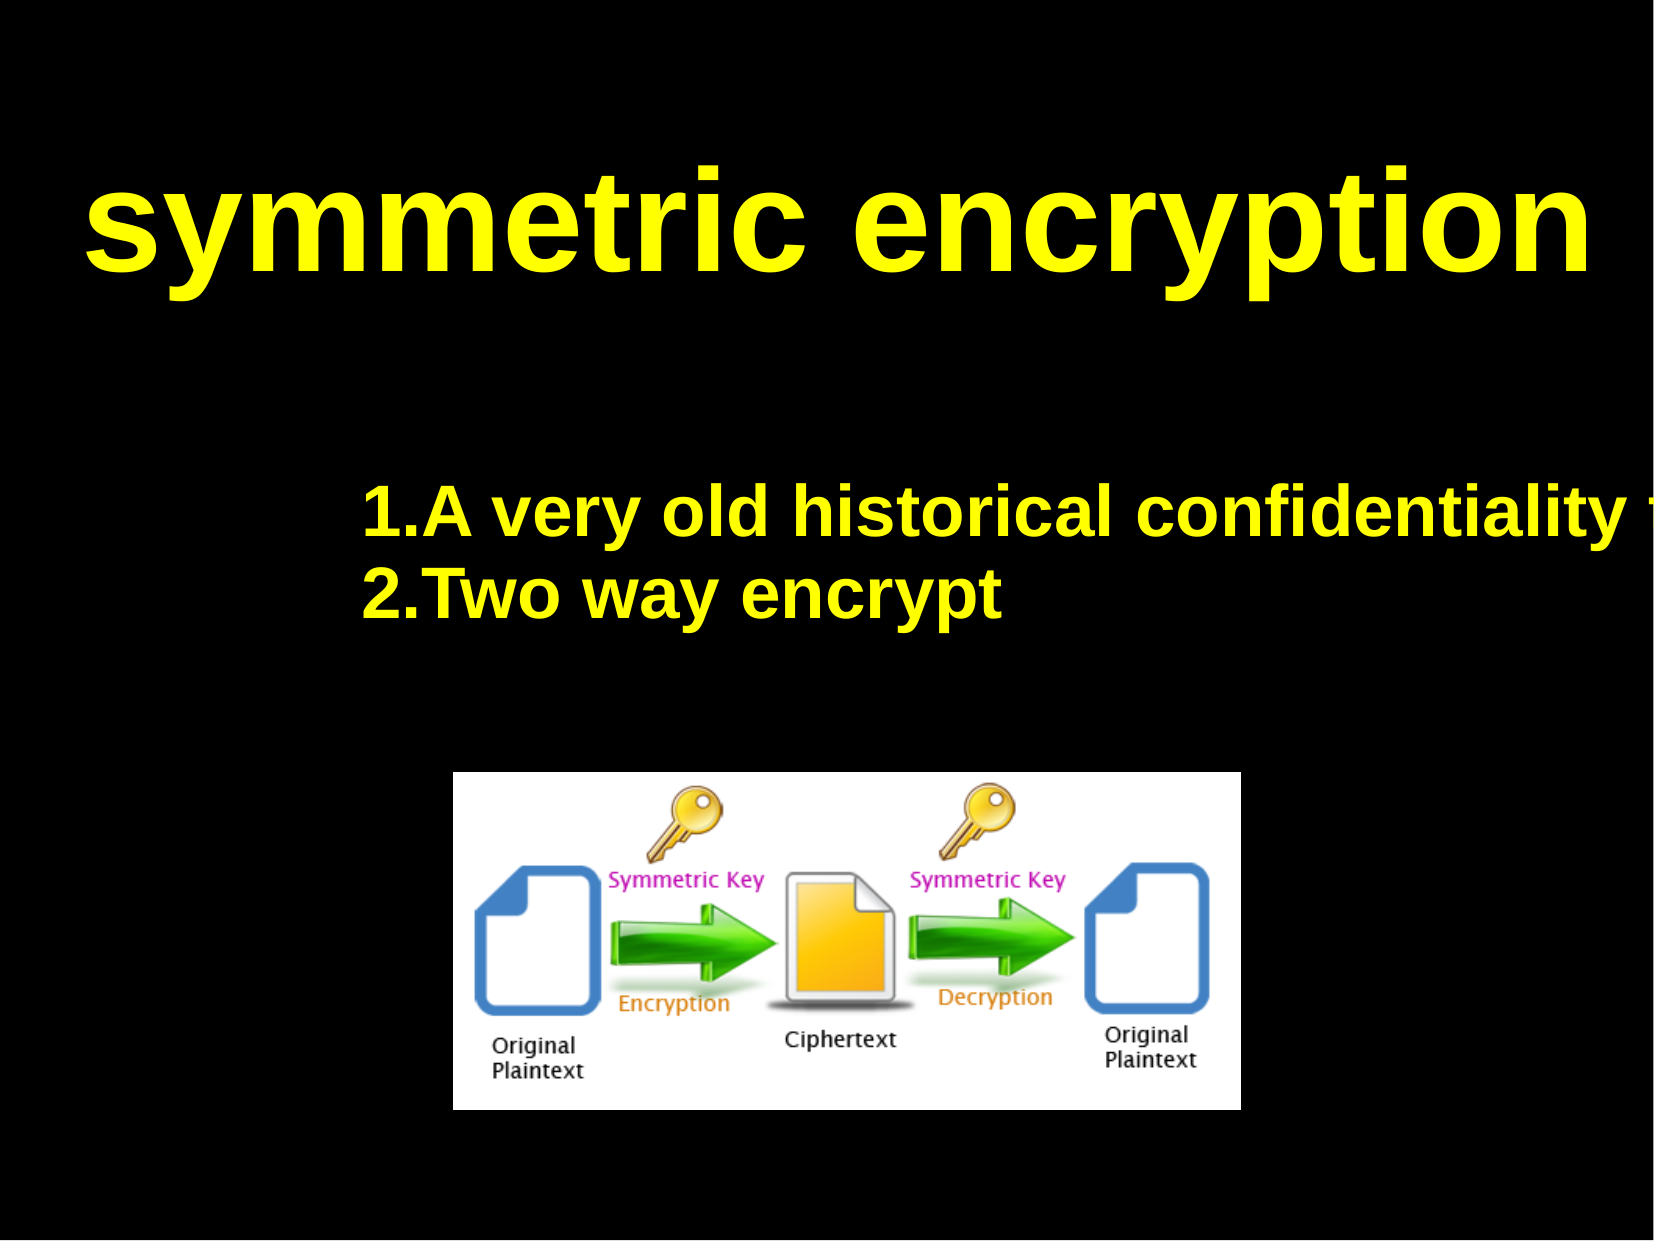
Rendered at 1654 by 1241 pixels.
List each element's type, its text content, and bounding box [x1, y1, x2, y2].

text_box symmetric encryption [328, 123, 1349, 319]
picture [453, 772, 1241, 1111]
text_box 1.A very old historical confidentiality tool 2.Two way encrypt [346, 454, 1367, 650]
text_box [0, 0, 1654, 1241]
